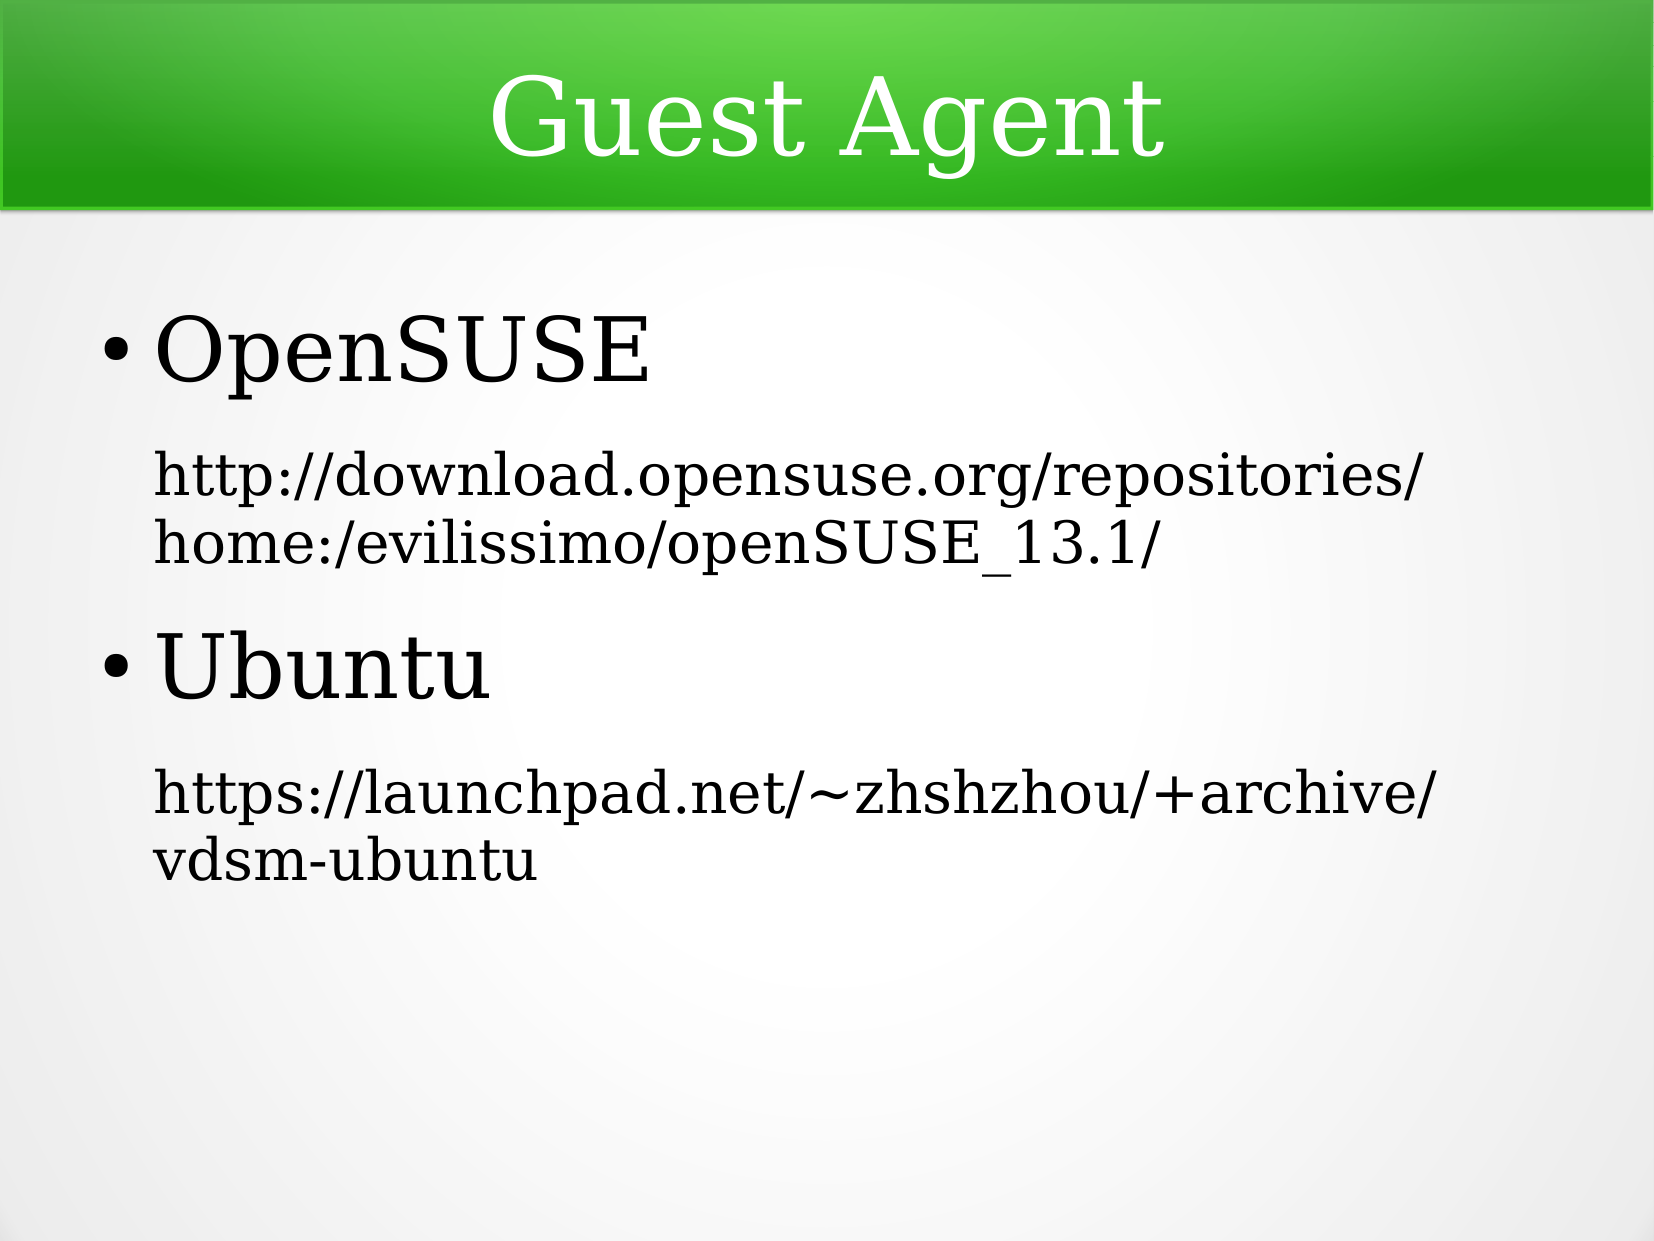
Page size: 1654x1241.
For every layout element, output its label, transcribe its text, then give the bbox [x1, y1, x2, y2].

list OpenSUSE http://download.opensuse.org/repositories/home:/evilissimo/openSUSE_13.1/ Ubuntu https://launchpad.net/~zhshzhou/+archive/vdsm-ubuntu [82, 299, 1571, 1019]
title Guest Agent [82, 47, 1571, 189]
